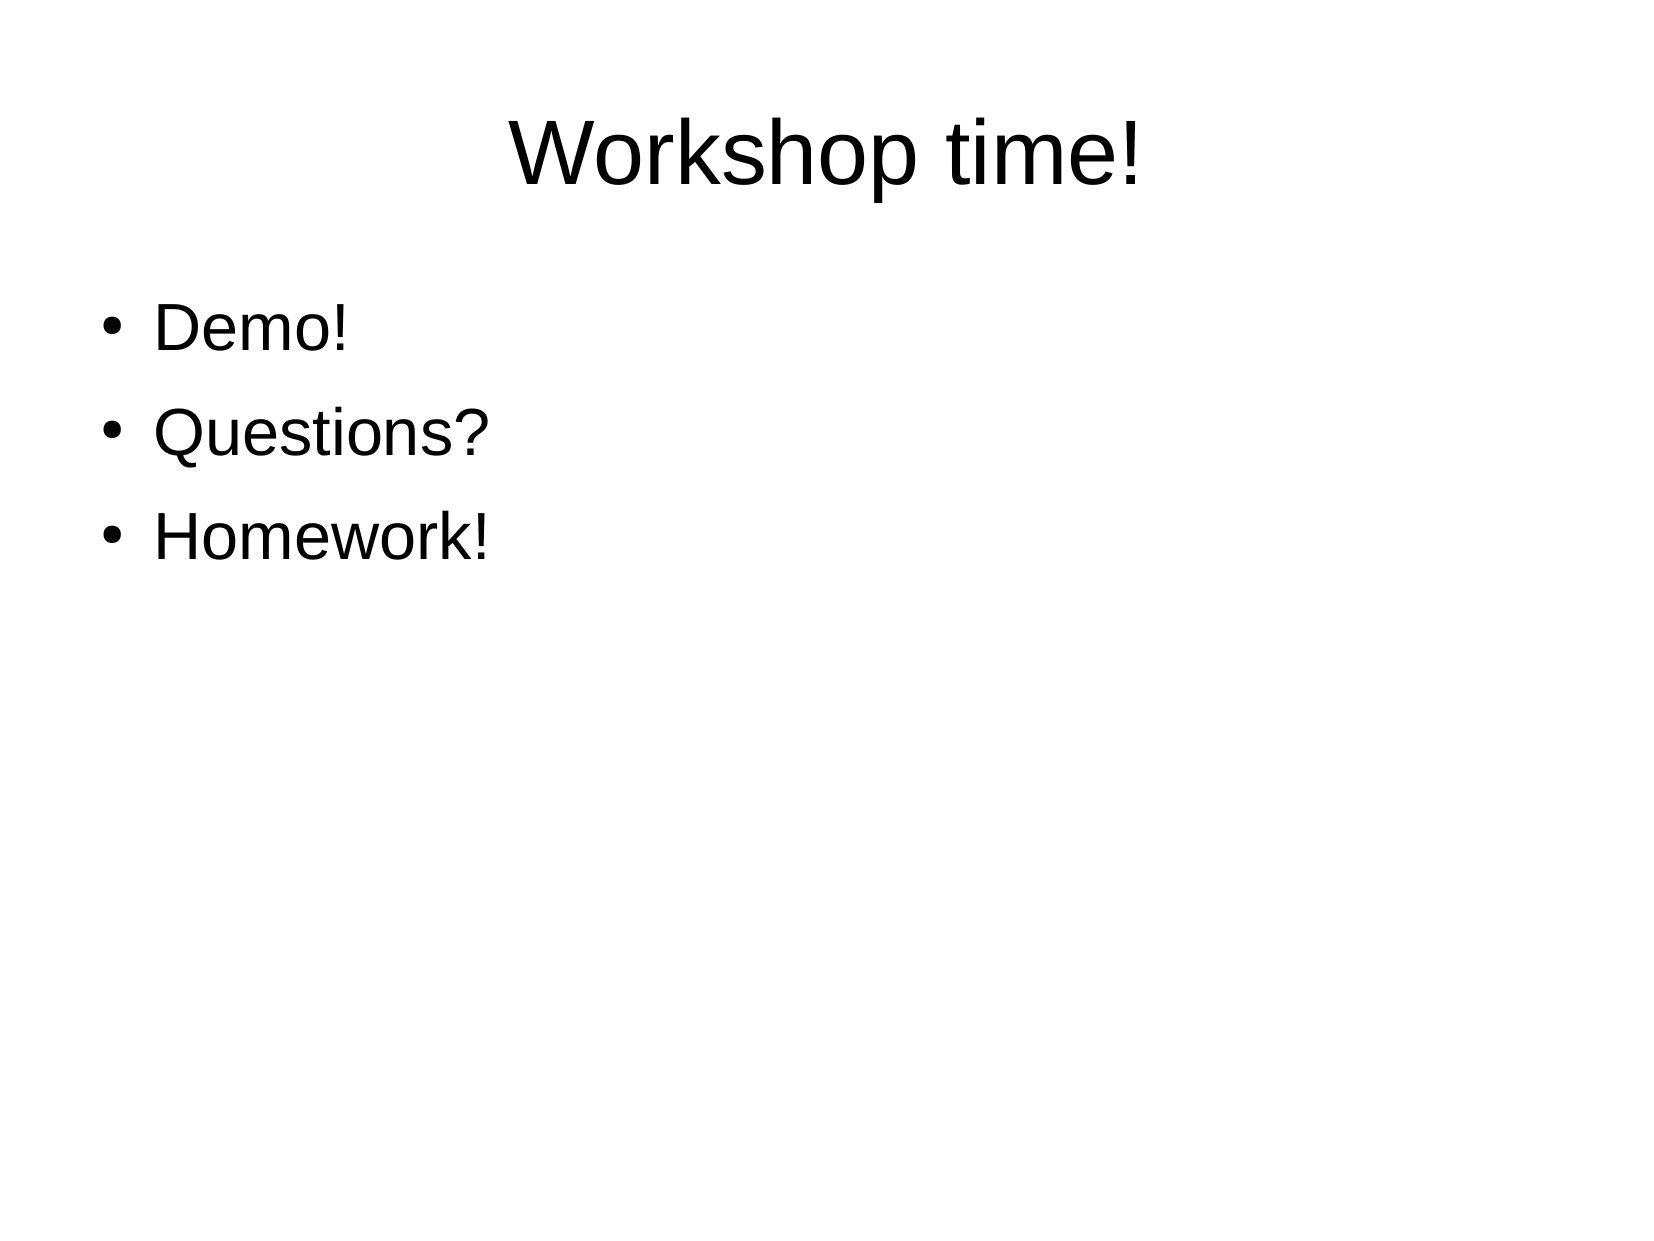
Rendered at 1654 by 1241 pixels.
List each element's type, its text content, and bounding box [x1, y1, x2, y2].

list Demo! Questions? Homework! [82, 290, 1571, 1109]
title Workshop time! [82, 49, 1571, 257]
